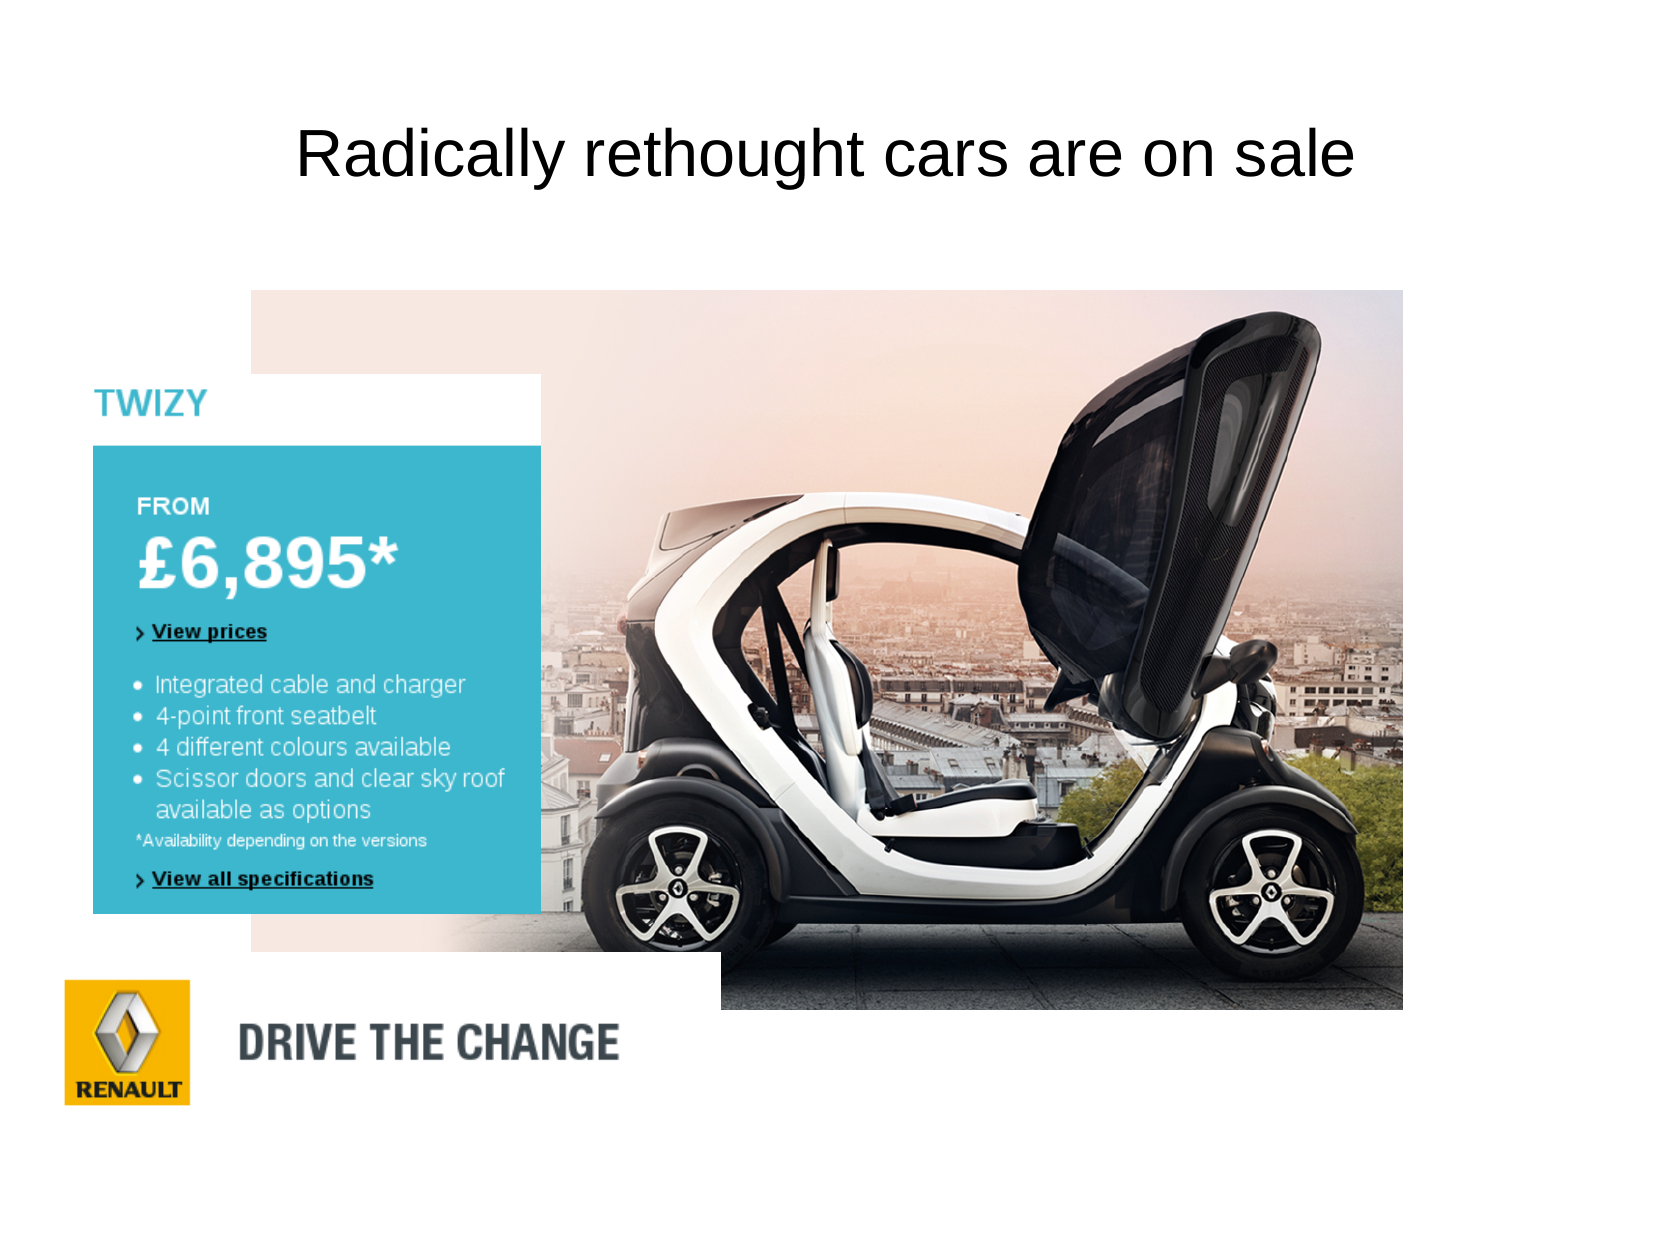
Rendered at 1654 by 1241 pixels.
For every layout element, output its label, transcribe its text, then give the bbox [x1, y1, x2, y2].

title Radically rethought cars are on sale [82, 49, 1571, 257]
picture [29, 290, 1403, 1141]
